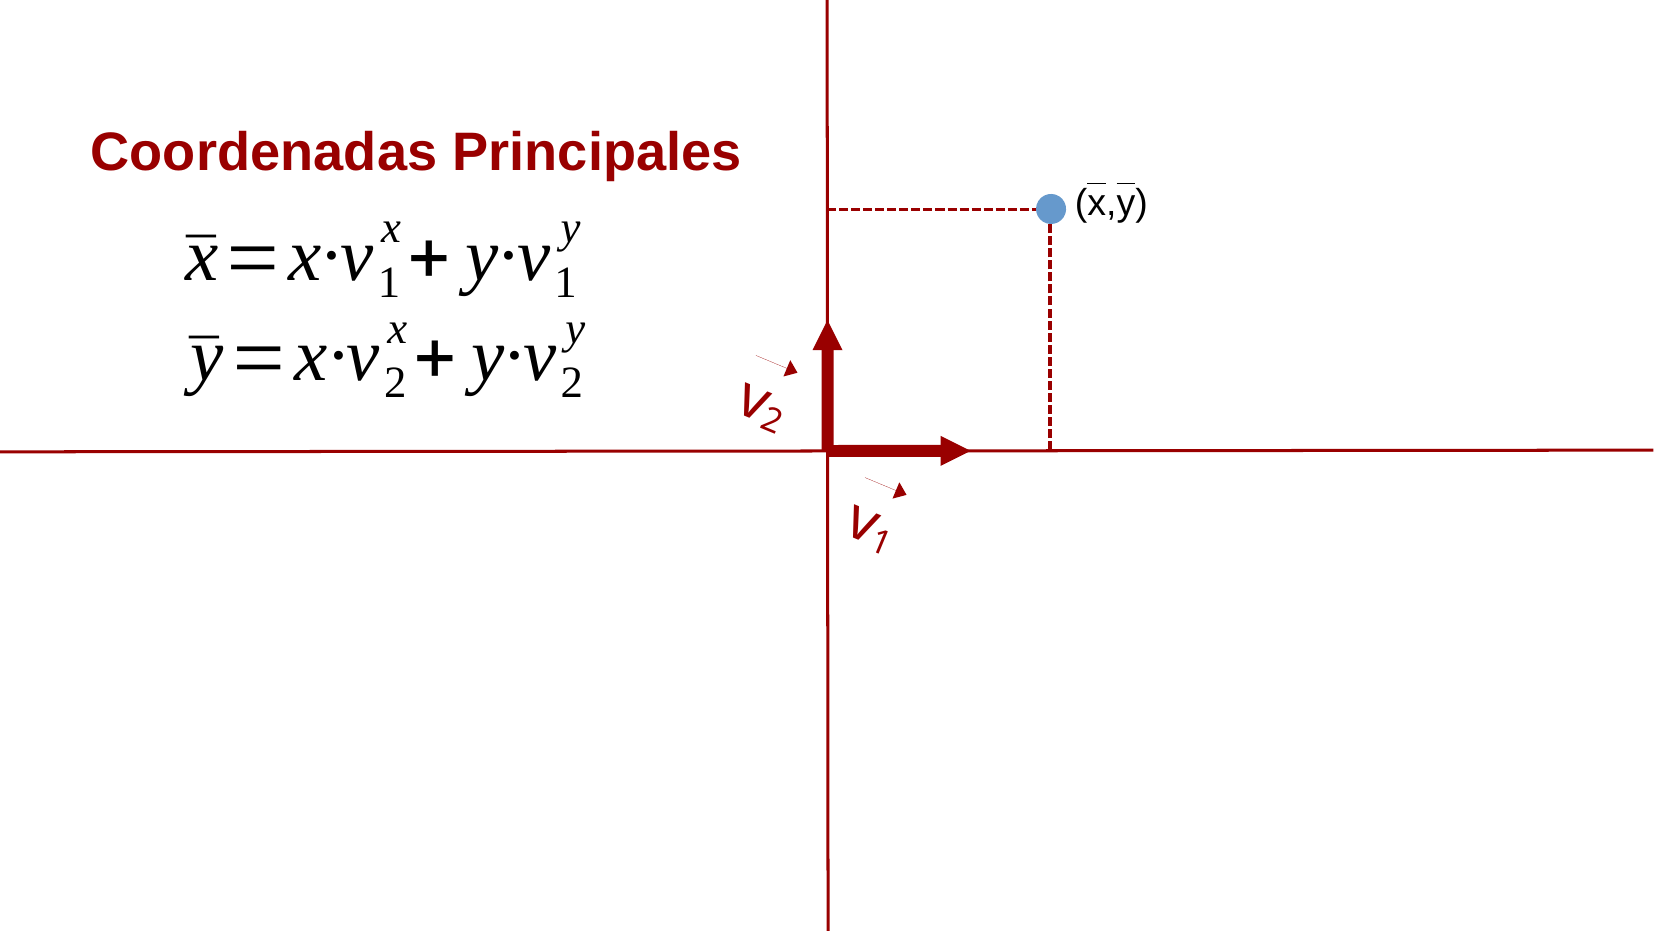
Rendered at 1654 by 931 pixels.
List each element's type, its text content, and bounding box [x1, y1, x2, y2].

text_box v2 [711, 341, 824, 457]
text_box [1036, 193, 1067, 224]
text_box Coordenadas Principales [64, 114, 770, 251]
text_box v1 [820, 463, 933, 579]
chart [174, 202, 595, 408]
text_box (x,y) [1060, 174, 1166, 231]
